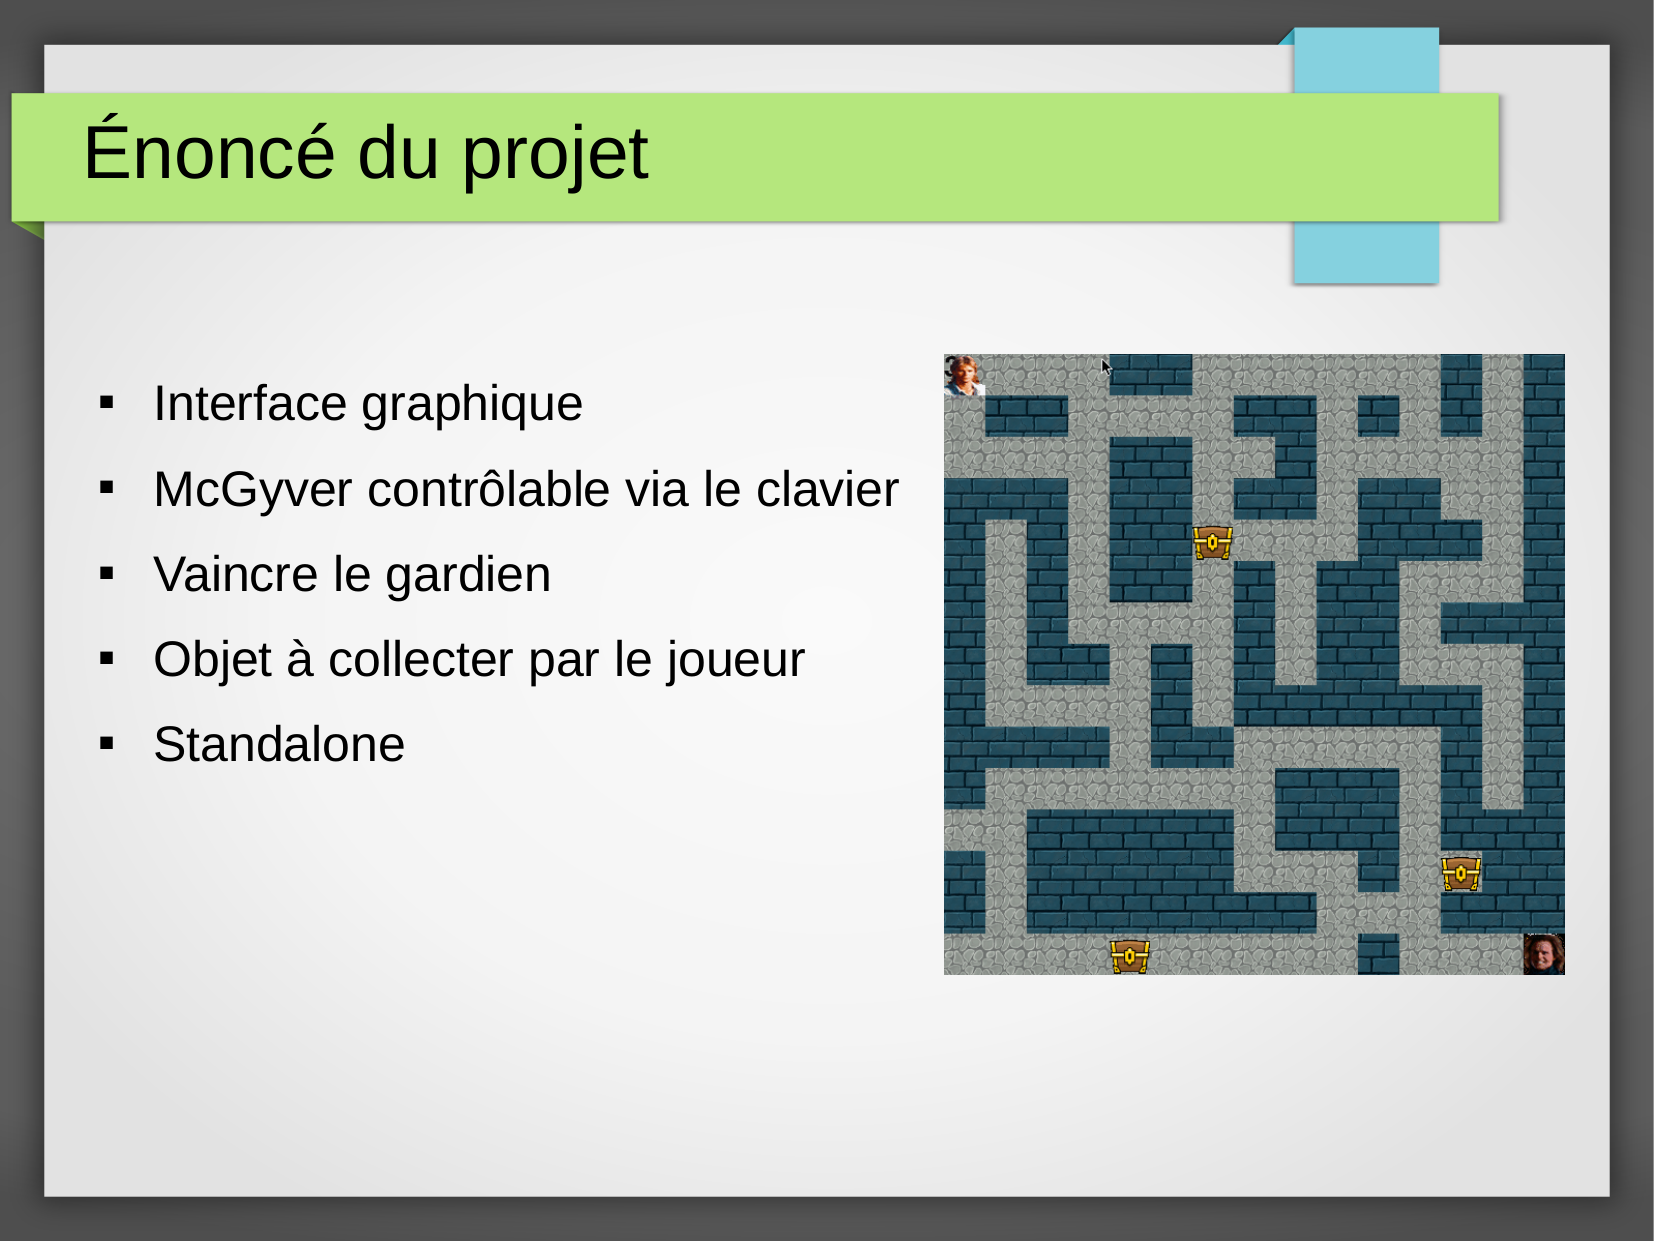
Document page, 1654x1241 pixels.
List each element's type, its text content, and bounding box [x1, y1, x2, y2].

picture [0, 0, 1654, 1241]
list Interface graphique McGyver contrôlable via le clavier Vaincre le gardien Objet à collecter par le joueur Standalone [82, 290, 1571, 1061]
title Énoncé du projet [82, 49, 1571, 257]
